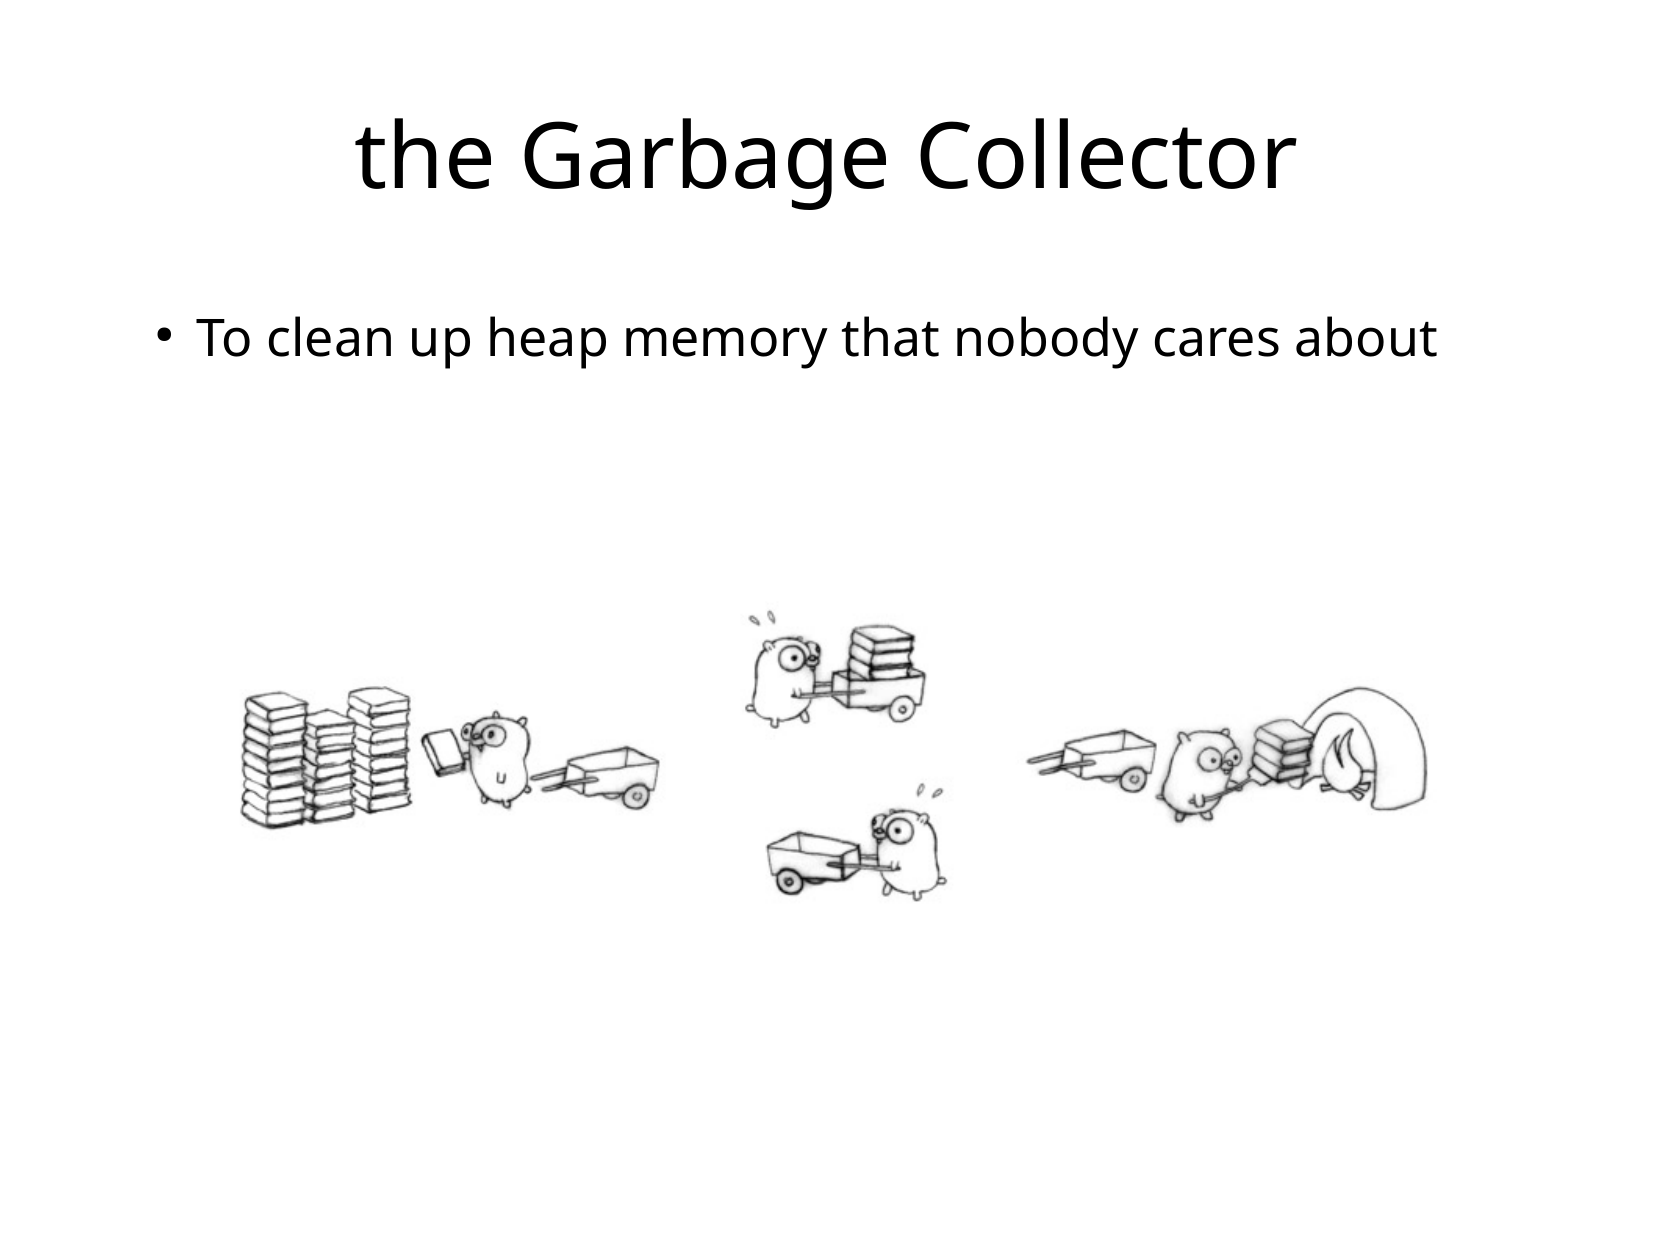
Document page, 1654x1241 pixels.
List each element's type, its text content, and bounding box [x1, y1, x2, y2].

title the Garbage Collector [82, 49, 1571, 257]
picture [203, 539, 1454, 958]
list To clean up heap memory that nobody cares about [82, 290, 1571, 421]
